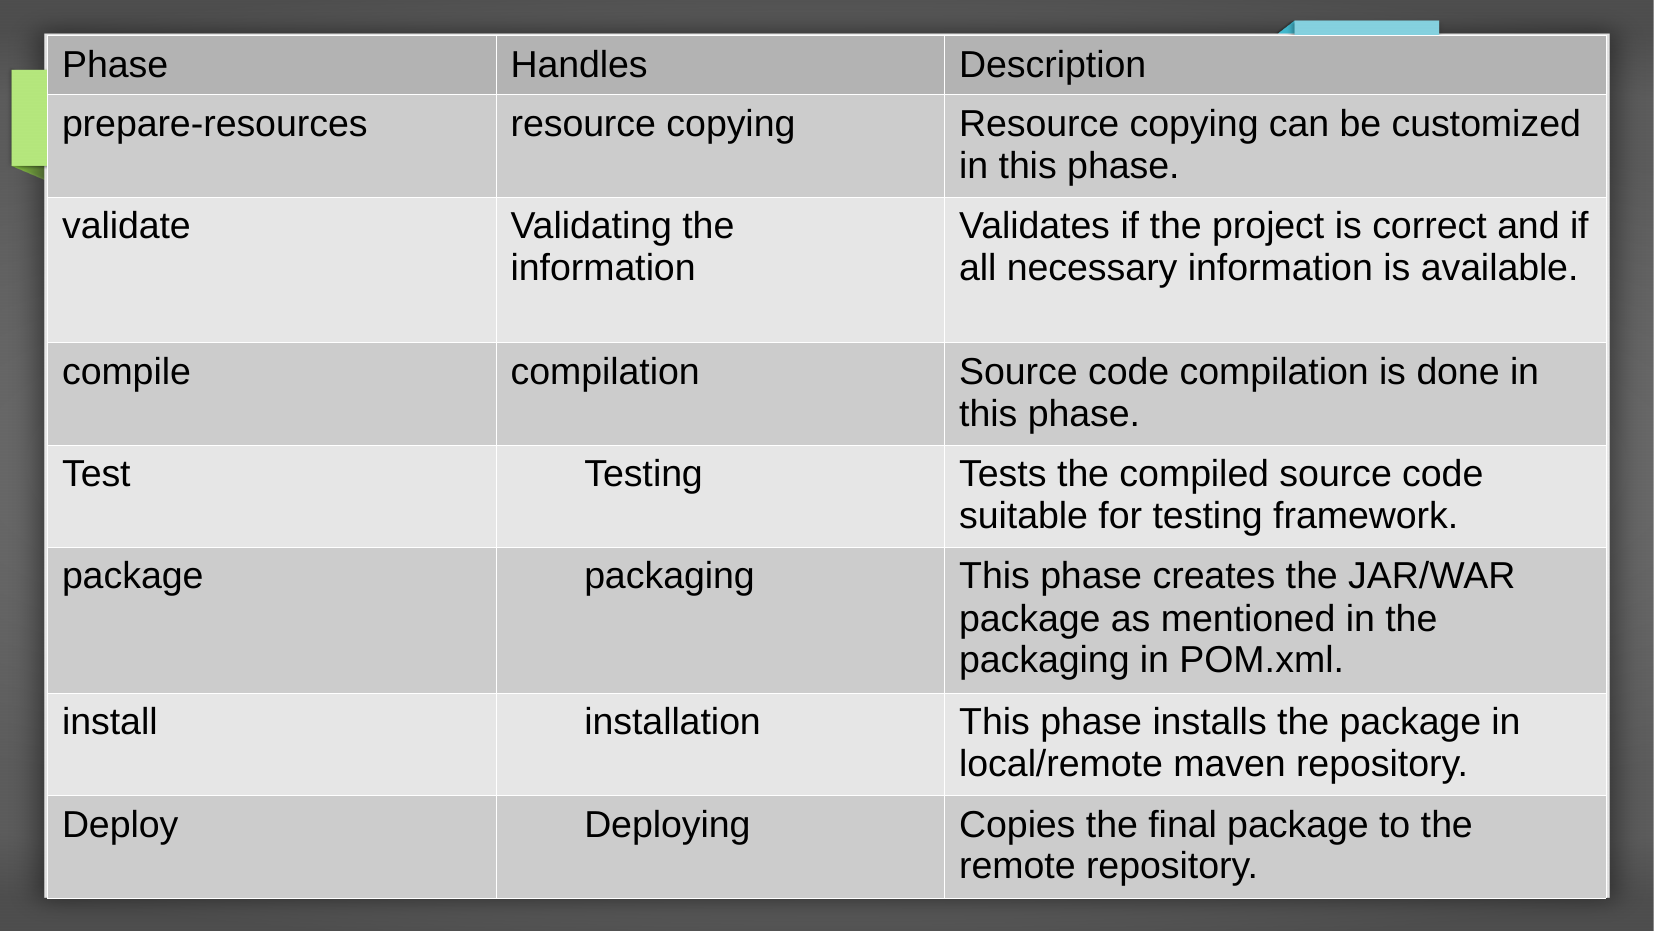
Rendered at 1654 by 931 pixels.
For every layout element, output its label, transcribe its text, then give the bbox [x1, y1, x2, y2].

table_header Handles [497, 36, 944, 94]
table_cell Copies the final package to the remote repository. [945, 796, 1606, 898]
table_cell installation [497, 694, 944, 795]
table_cell package [48, 548, 496, 693]
table_cell resource copying [497, 95, 944, 197]
table_cell Test [48, 446, 496, 547]
table_cell compilation [497, 343, 944, 445]
table_cell packaging [497, 548, 944, 693]
table_cell Testing [497, 446, 944, 547]
table_cell compile [48, 343, 496, 445]
table_header Phase [48, 36, 496, 94]
table_cell validate [48, 198, 496, 342]
table_cell Tests the compiled source code suitable for testing framework. [945, 446, 1606, 547]
table_cell This phase installs the package in local/remote maven repository. [945, 694, 1606, 795]
table_cell This phase creates the JAR/WAR package as mentioned in the packaging in POM.xml. [945, 548, 1606, 693]
table_cell Validating the information [497, 198, 944, 342]
table_header Description [945, 36, 1606, 94]
table_cell prepare-resources [48, 95, 496, 197]
table_cell Deploy [48, 796, 496, 898]
table_cell Validates if the project is correct and if all necessary information is available. [945, 198, 1606, 342]
picture [0, 0, 1654, 931]
table_cell Resource copying can be customized in this phase. [945, 95, 1606, 197]
table_cell Deploying [497, 796, 944, 898]
table_cell install [48, 694, 496, 795]
table_cell Source code compilation is done in this phase. [945, 343, 1606, 445]
